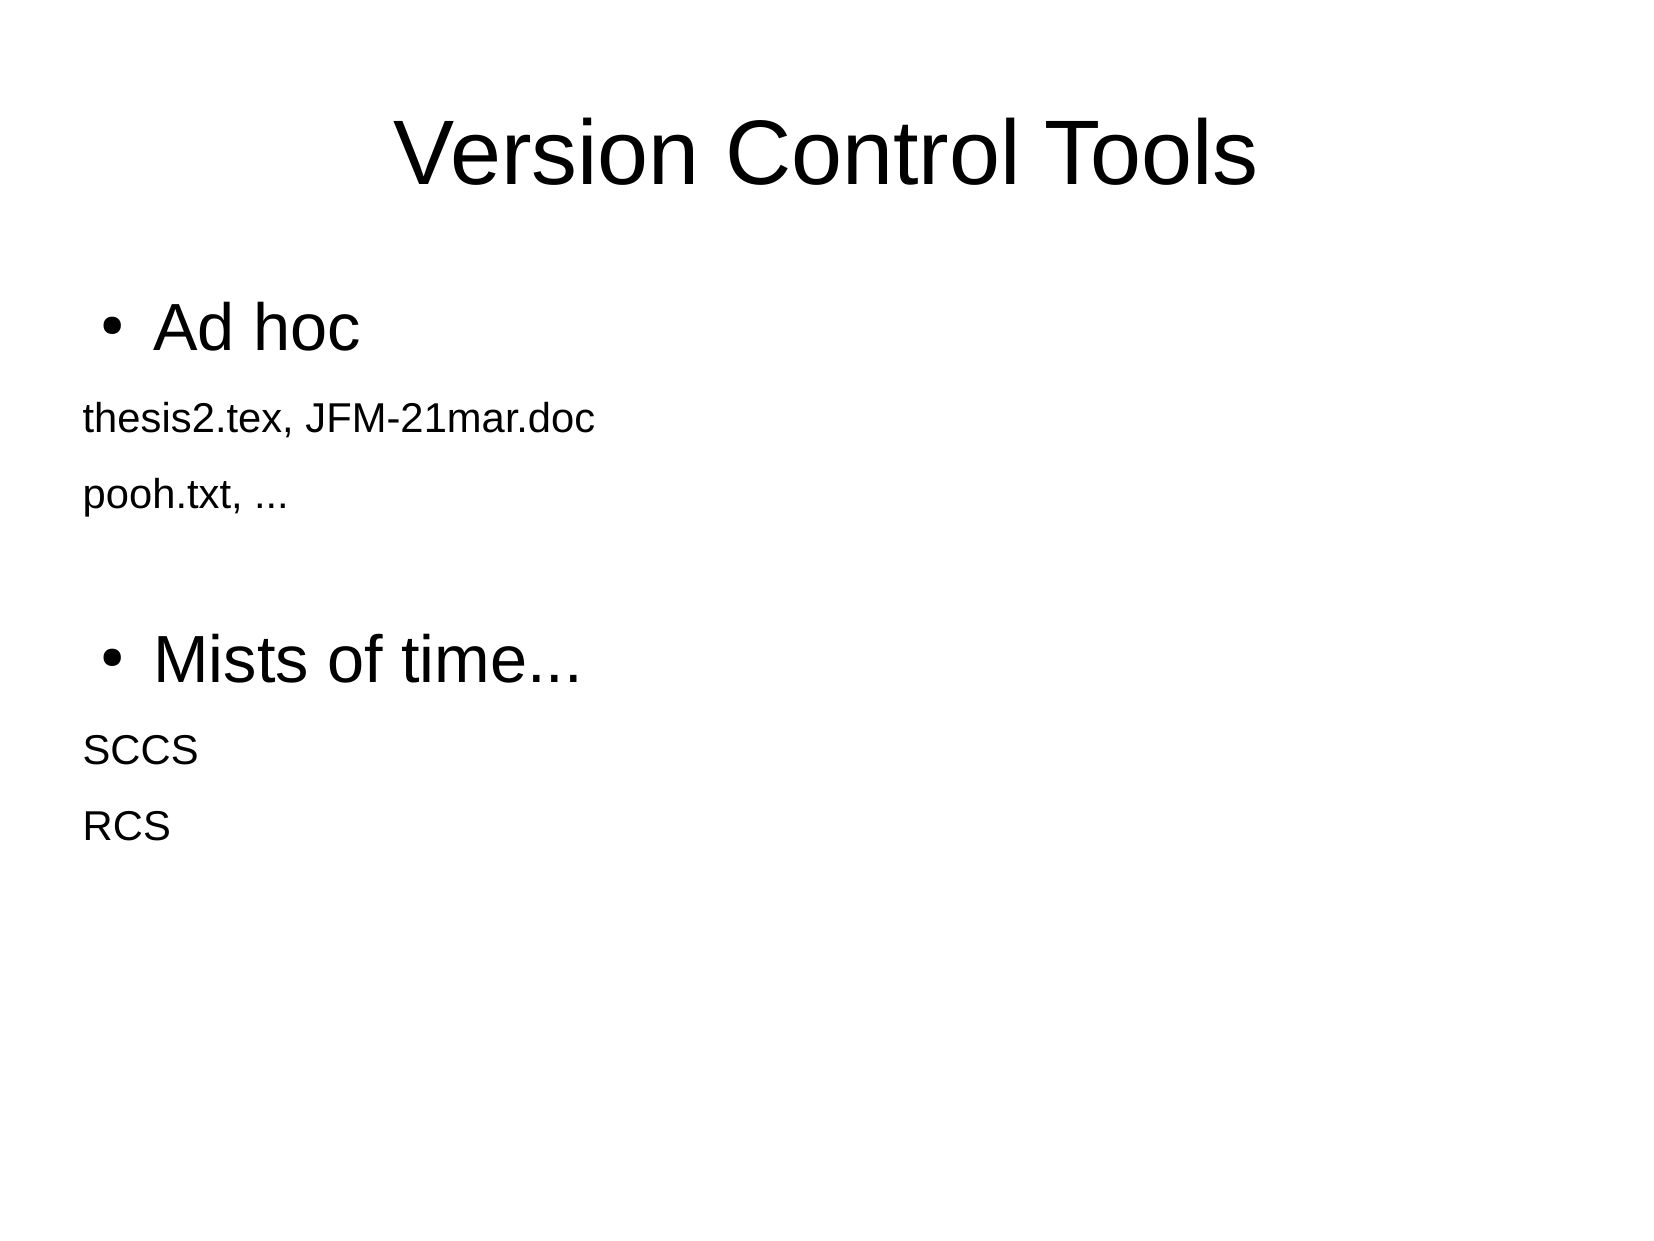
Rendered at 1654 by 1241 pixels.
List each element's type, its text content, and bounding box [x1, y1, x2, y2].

title Version Control Tools [82, 49, 1571, 257]
list Ad hoc thesis2.tex, JFM-21mar.doc pooh.txt, ... Mists of time... SCCS RCS [82, 290, 809, 1205]
